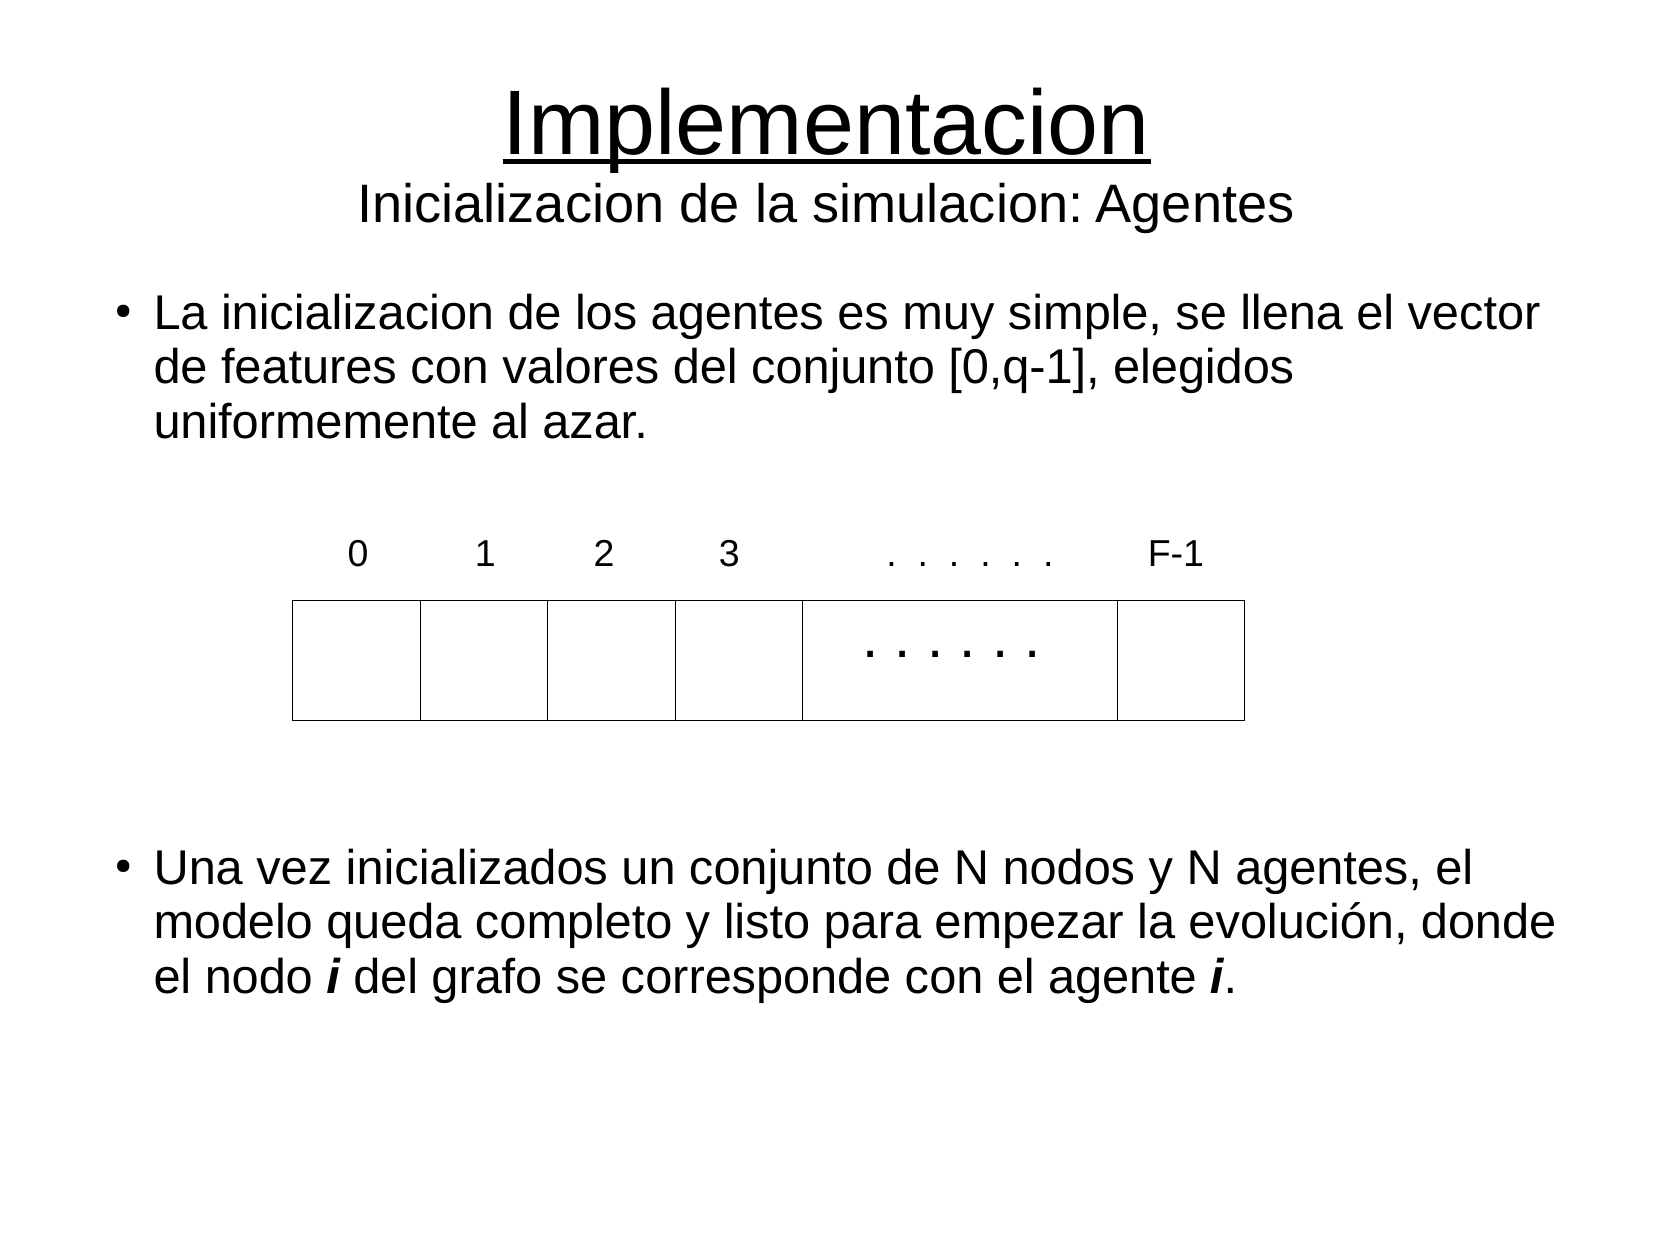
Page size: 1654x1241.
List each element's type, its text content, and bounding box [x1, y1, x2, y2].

list La inicializacion de los agentes es muy simple, se llena el vector de features con valores del conjunto [0,q-1], elegidos uniformemente al azar. Una vez inicializados un conjunto de N nodos y N agentes, el modelo queda completo y listo para empezar la evolución, donde el nodo i del grafo se corresponde con el agente i. [101, 285, 1591, 1005]
text_box 0 1 2 3 . . . . . . F-1 [322, 525, 1238, 582]
text_box . . . . . . [847, 582, 1088, 677]
title Implementacion Inicializacion de la simulacion: Agentes [82, 49, 1571, 257]
